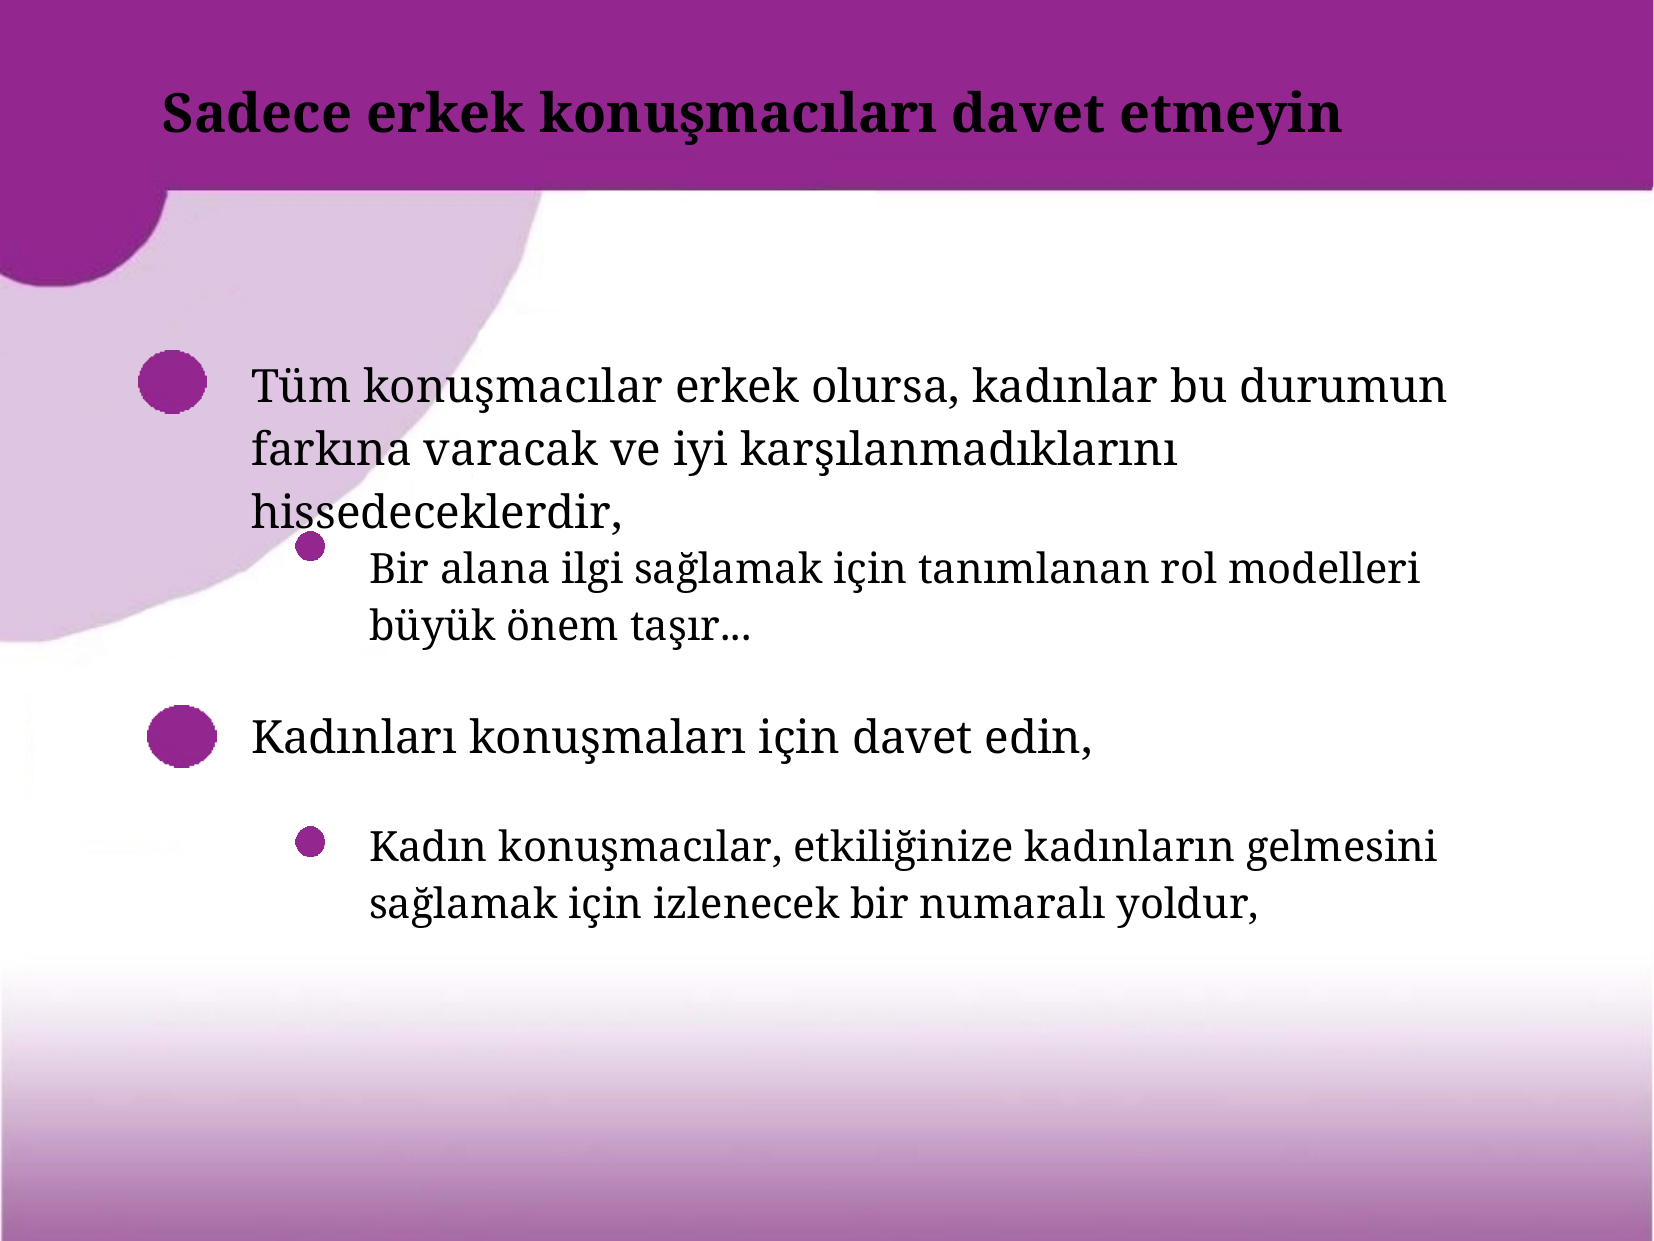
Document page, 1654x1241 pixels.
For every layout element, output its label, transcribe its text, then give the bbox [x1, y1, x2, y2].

picture [0, 0, 1654, 1241]
text_box Kadın konuşmacılar, etkiliğinize kadınların gelmesini sağlamak için izlenecek bir numaralı yoldur, [354, 809, 1506, 922]
text_box Kadınları konuşmaları için davet edin, [236, 697, 1329, 766]
text_box Sadece erkek konuşmacıları davet etmeyin [147, 67, 1595, 146]
text_box Tüm konuşmacılar erkek olursa, kadınlar bu durumun farkına varacak ve iyi karşılanmadıklarını hissedeceklerdir, [236, 346, 1506, 522]
text_box Bir alana ilgi sağlamak için tanımlanan rol modelleri büyük önem taşır... [354, 531, 1477, 644]
